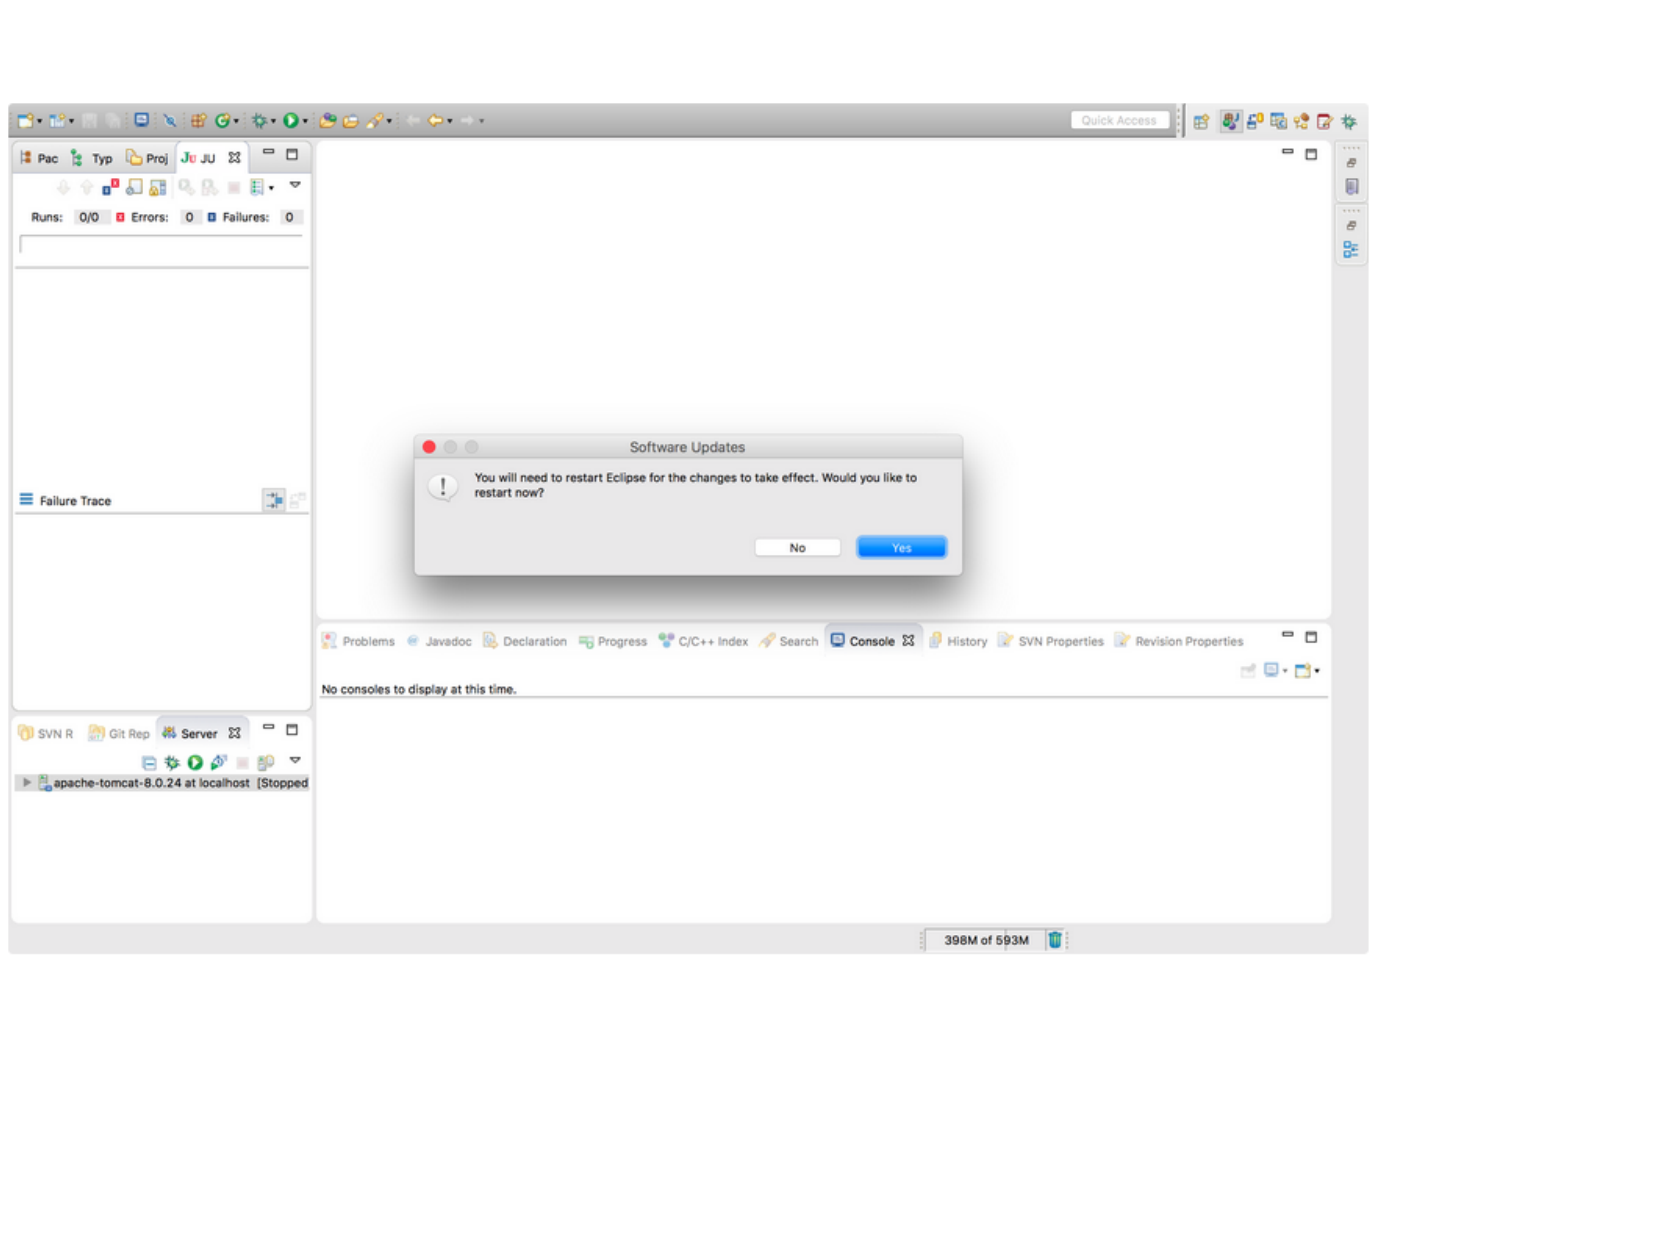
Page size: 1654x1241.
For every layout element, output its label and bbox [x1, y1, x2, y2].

picture [7, 102, 1372, 959]
